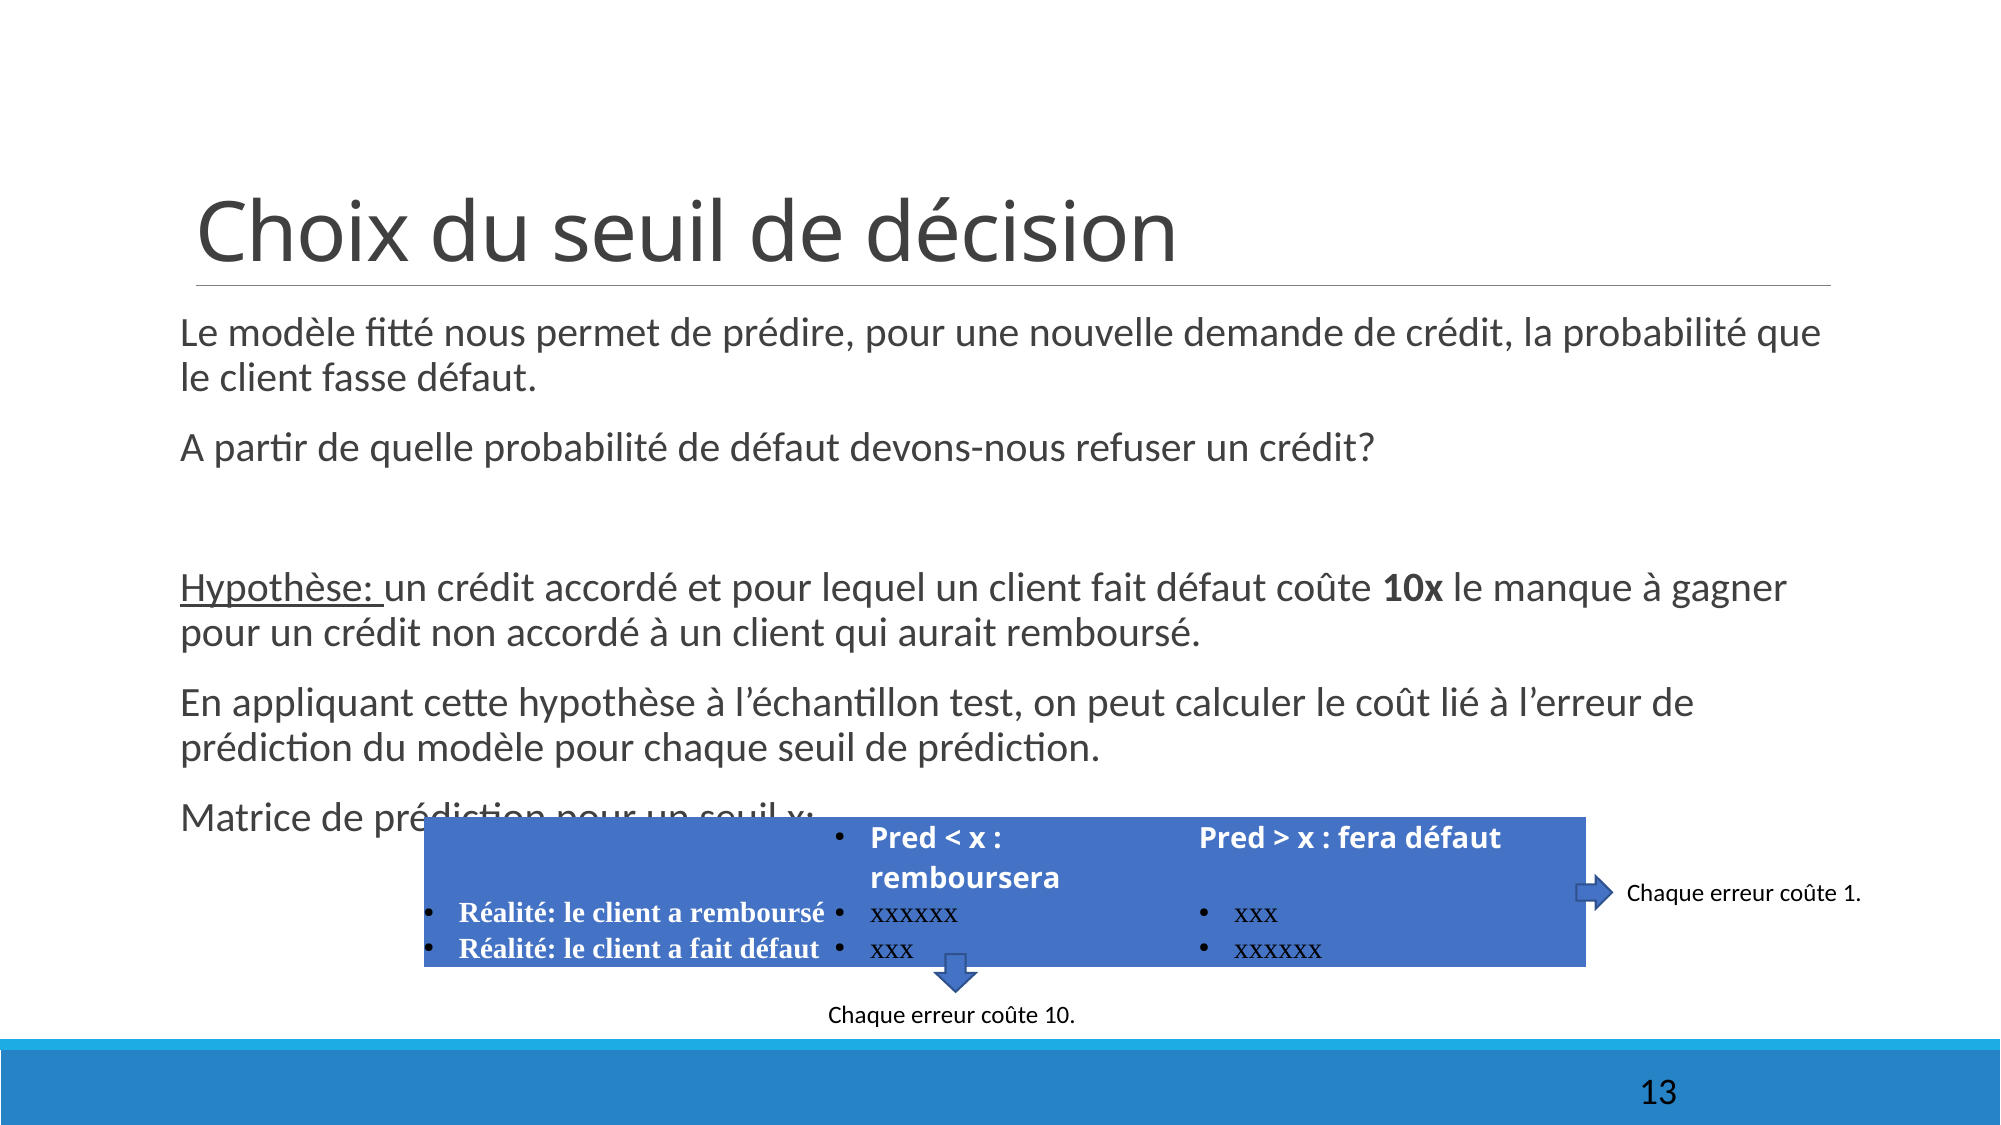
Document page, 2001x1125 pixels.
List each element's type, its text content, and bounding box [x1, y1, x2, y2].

table_cell xxx [1199, 897, 1586, 932]
table_cell xxx [835, 932, 1199, 967]
text_box Chaque erreur coûte 1. [1612, 868, 1897, 914]
table_header Pred < x : remboursera [835, 817, 1199, 897]
title Choix du seuil de décision [180, 47, 1831, 286]
table_header [424, 817, 835, 897]
table_header Pred > x : fera défaut [1199, 817, 1586, 897]
text_box [1624, 1059, 1840, 1120]
table_cell xxxxxx [1199, 932, 1586, 967]
list Le modèle fitté nous permet de prédire, pour une nouvelle demande de crédit, la probabilité que le client fasse défaut. A partir de quelle probabilité de défaut devons-nous refuser un crédit? Hypothèse: un crédit accordé et pour lequel un client fait défaut coûte 10x le manque à gagner pour un crédit non accordé à un client qui aurait remboursé. En appliquant cette hypothèse à l’échantillon test, on peut calculer le coût lié à l’erreur de prédiction du modèle pour chaque seuil de prédiction. Matrice de prédiction pour un seuil x: [180, 302, 1831, 1060]
table_cell Réalité: le client a fait défaut [424, 932, 835, 967]
text_box [935, 954, 976, 990]
table_cell xxxxxx [835, 897, 1199, 932]
text_box Chaque erreur coûte 10. [813, 990, 1098, 1037]
text_box [1576, 876, 1612, 909]
table_cell Réalité: le client a remboursé [424, 897, 835, 932]
